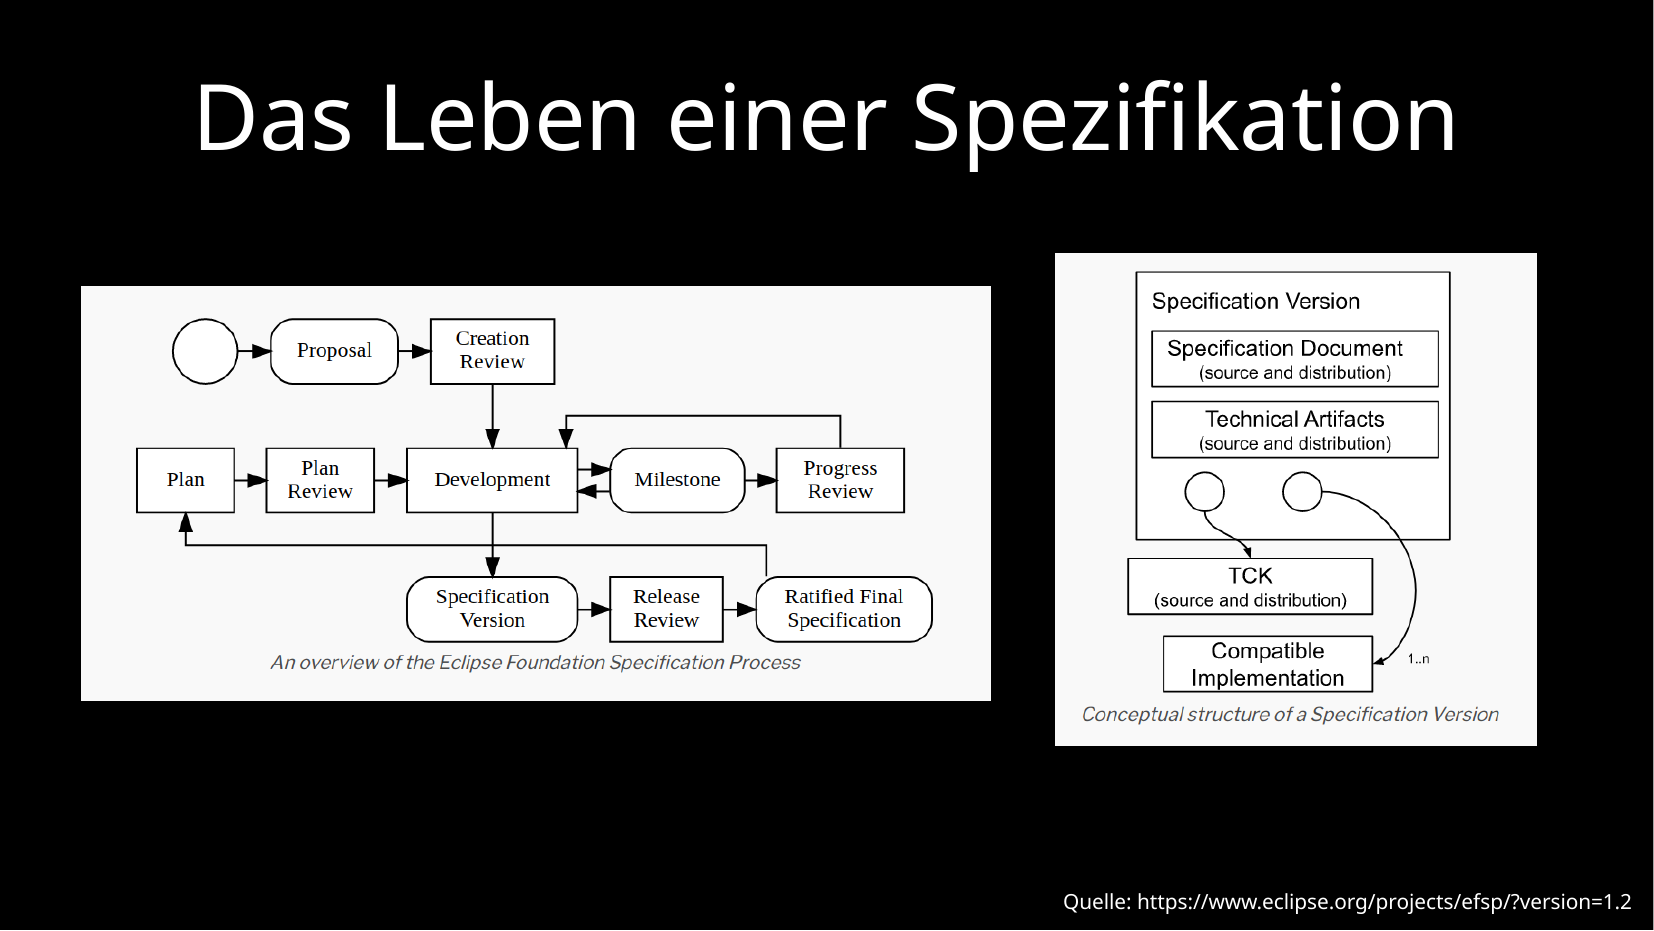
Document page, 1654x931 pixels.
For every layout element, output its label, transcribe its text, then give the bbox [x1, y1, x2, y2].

text_box Quelle: https://www.eclipse.org/projects/efsp/?version=1.2 [813, 880, 1647, 924]
picture [1055, 253, 1537, 746]
picture [81, 286, 991, 701]
title Das Leben einer Spezifikation [82, 37, 1571, 193]
